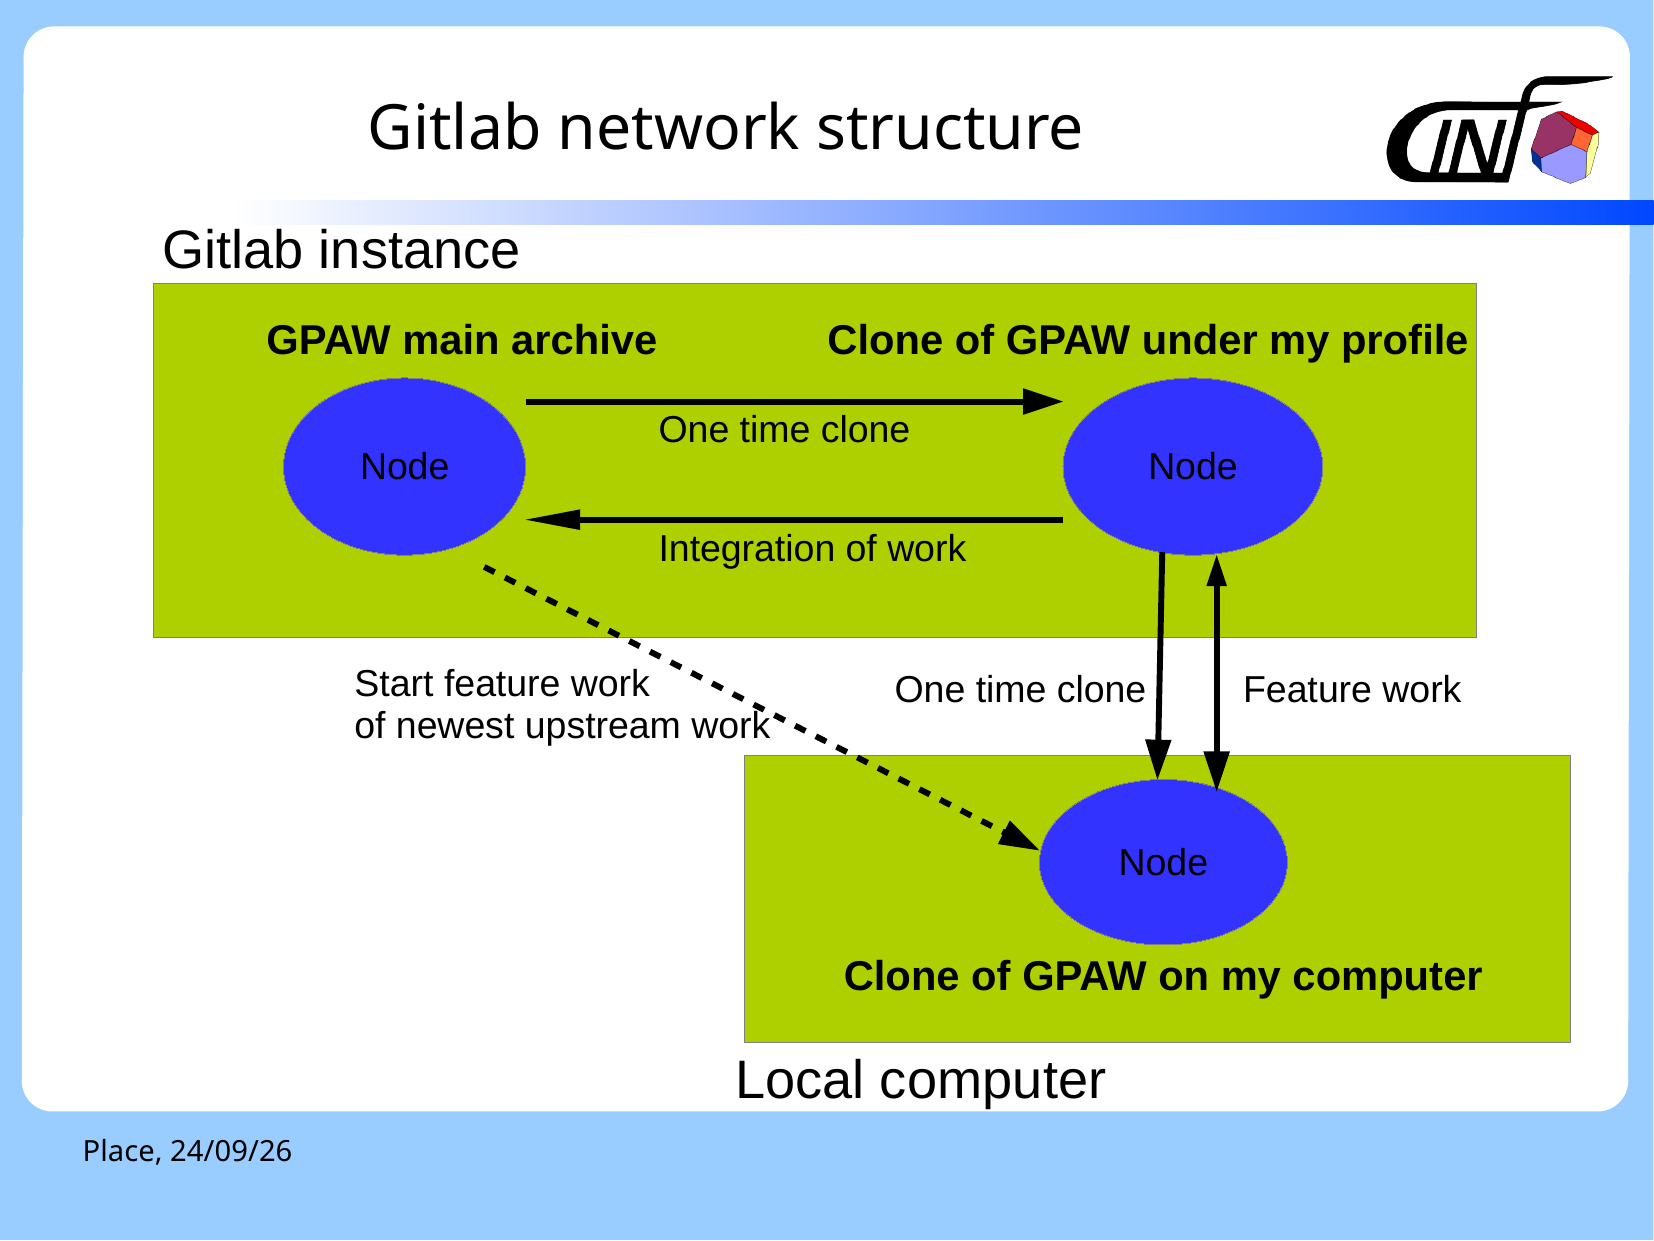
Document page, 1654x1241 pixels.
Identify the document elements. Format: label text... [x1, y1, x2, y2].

text_box Node [1039, 779, 1288, 944]
title Gitlab network structure [82, 49, 1371, 201]
text_box Gitlab instance [147, 212, 537, 289]
text_box [153, 283, 1477, 638]
text_box Local computer [720, 1042, 1122, 1118]
text_box One time clone [879, 661, 1162, 719]
text_box One time clone [643, 401, 926, 459]
text_box Node [1062, 377, 1323, 556]
text_box Clone of GPAW on my computer [829, 944, 1498, 1007]
text_box Integration of work [643, 519, 982, 577]
text_box [744, 755, 1571, 1043]
text_box Node [283, 377, 526, 556]
picture [1386, 76, 1613, 184]
text_box [1159, 755, 1214, 786]
text_box Clone of GPAW under my profile [812, 309, 1484, 372]
text_box GPAW main archive [251, 309, 673, 372]
text_box Start feature work of newest upstream work [339, 655, 786, 755]
text_box Feature work [1228, 661, 1477, 719]
